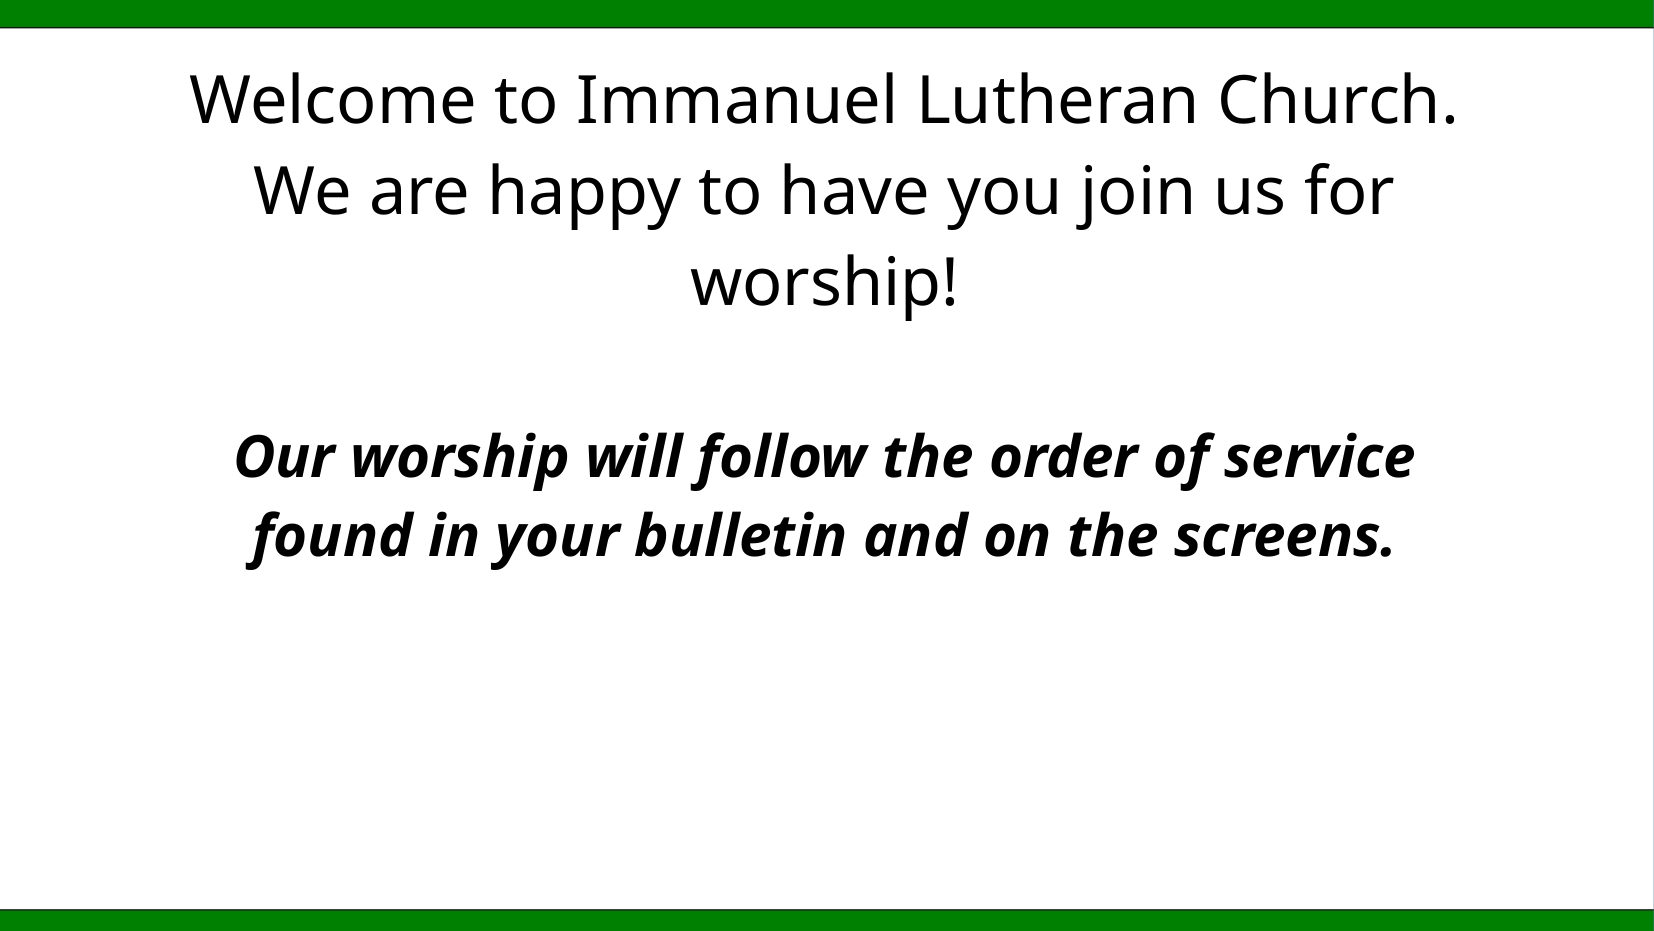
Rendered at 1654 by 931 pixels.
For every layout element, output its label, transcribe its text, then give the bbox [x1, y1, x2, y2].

picture [0, 0, 1654, 931]
text_box Welcome to Immanuel Lutheran Church. We are happy to have you join us for worship! Our worship will follow the order of service found in your bulletin and on the screens. [105, 45, 1546, 511]
